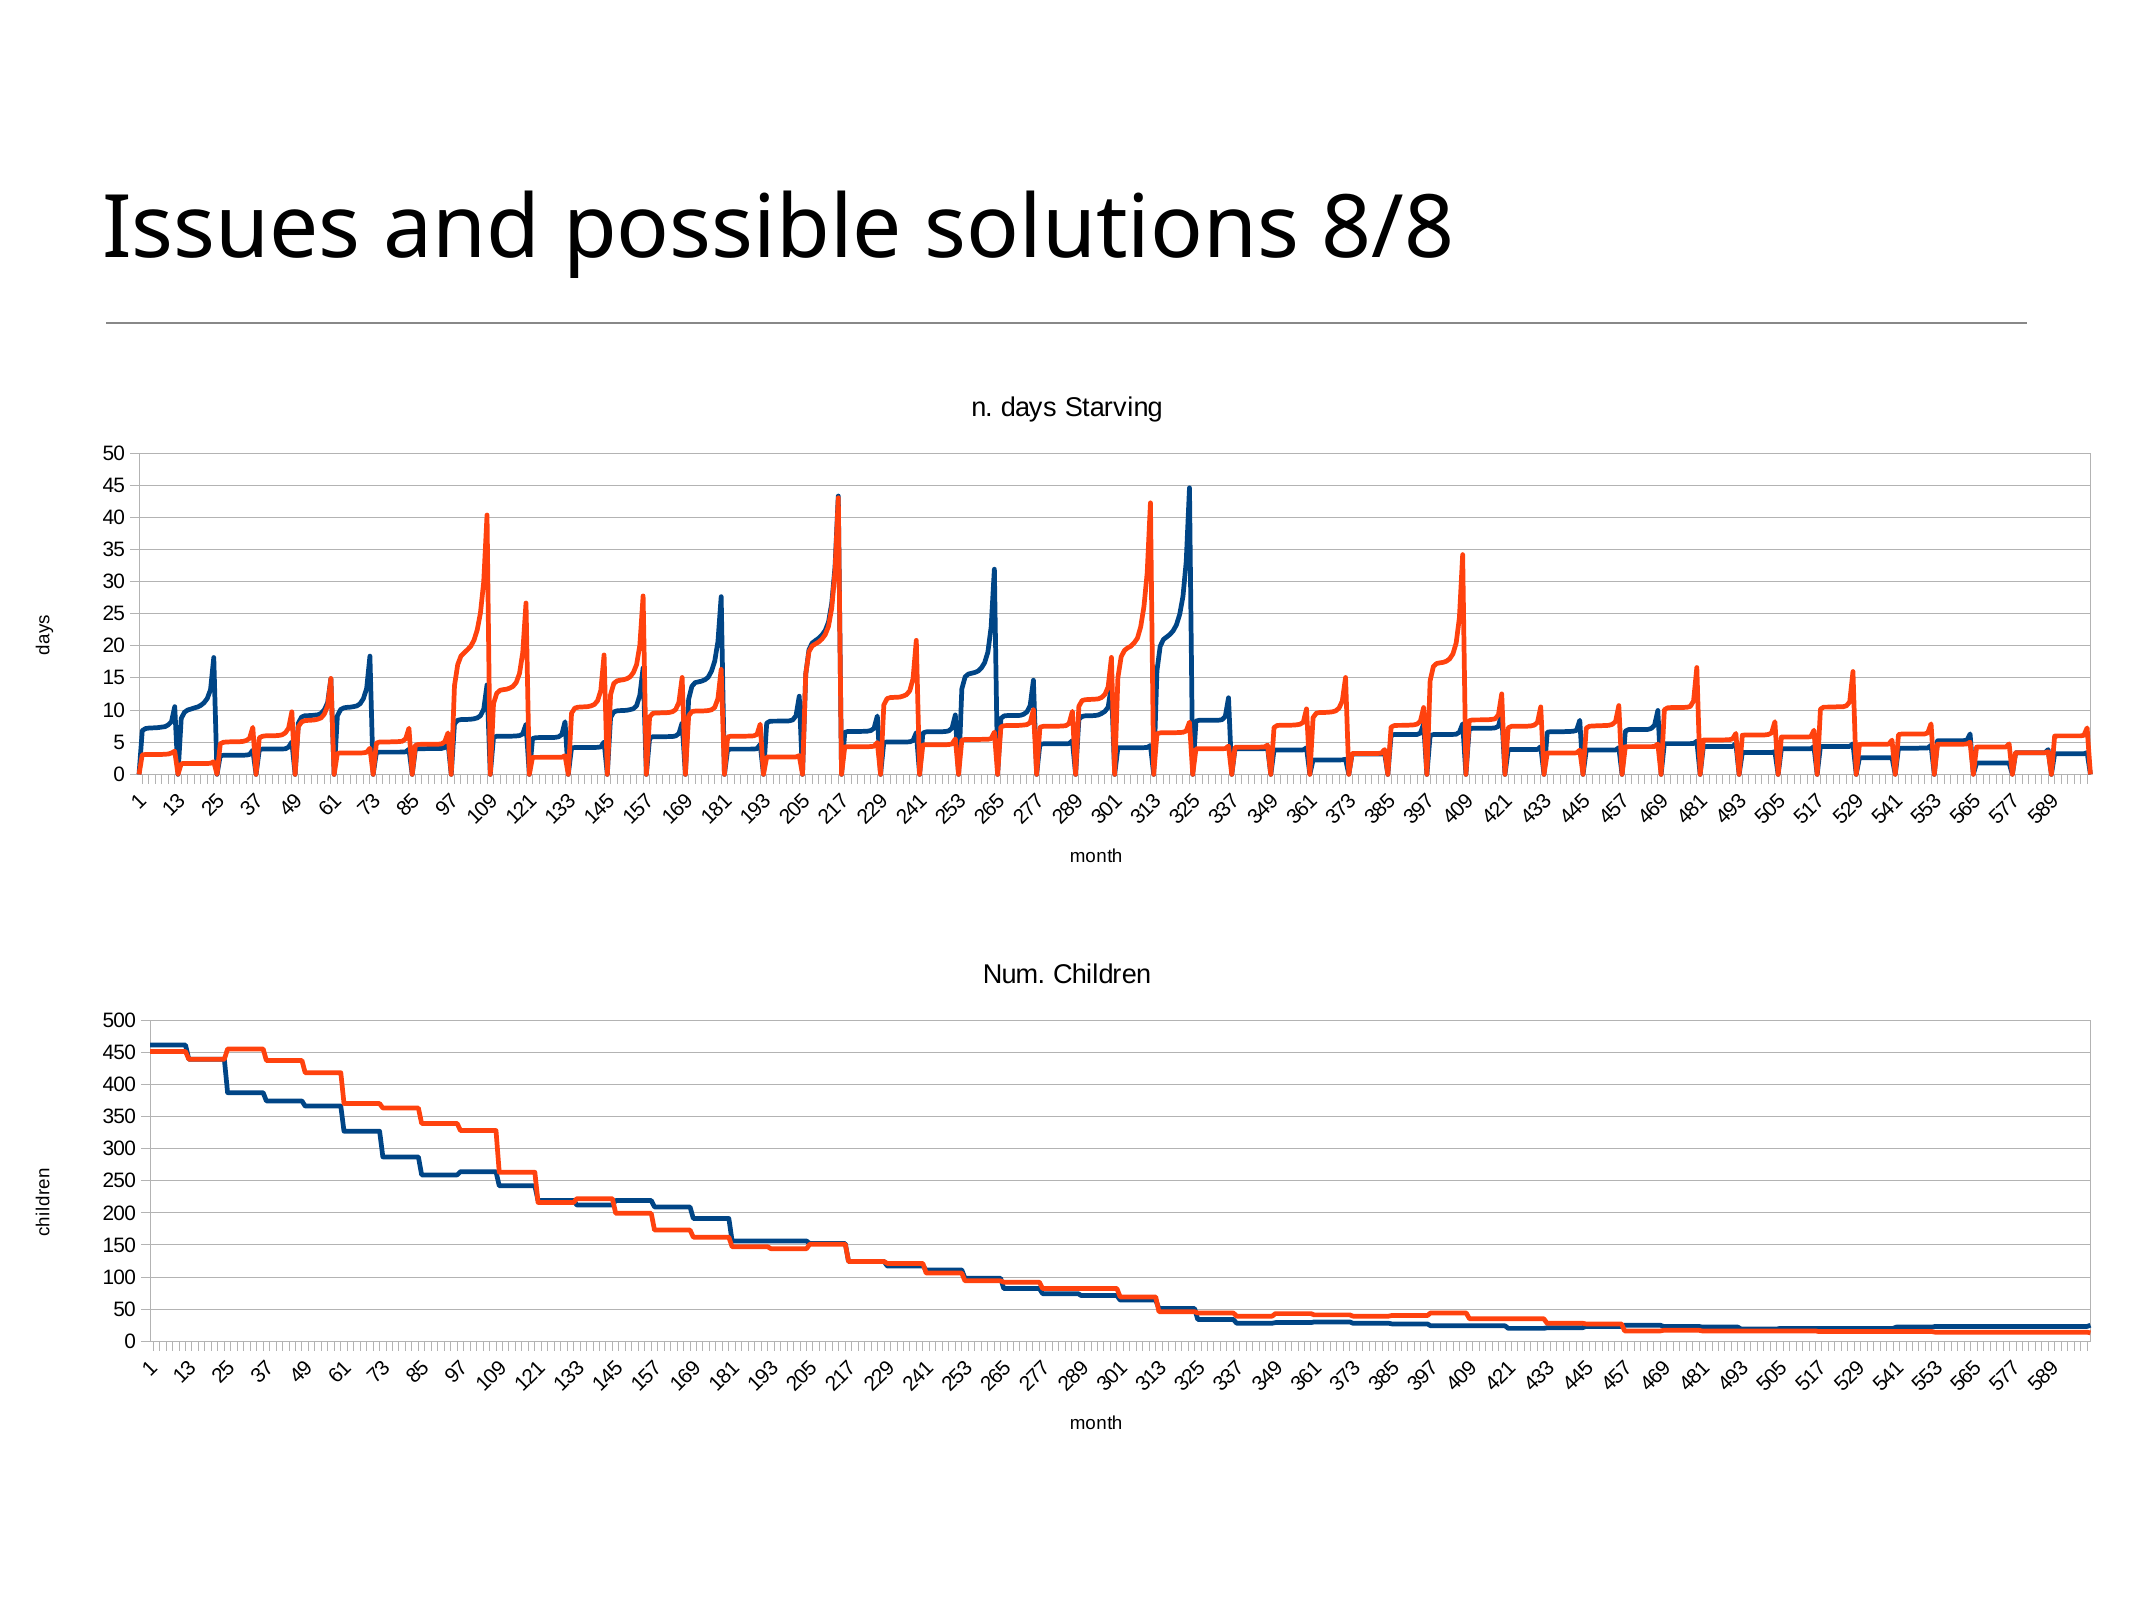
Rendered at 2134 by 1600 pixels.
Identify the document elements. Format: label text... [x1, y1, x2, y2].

chart [0, 366, 2134, 898]
title Issues and possible solutions 8/8 [93, 54, 2040, 284]
chart [0, 933, 2134, 1465]
